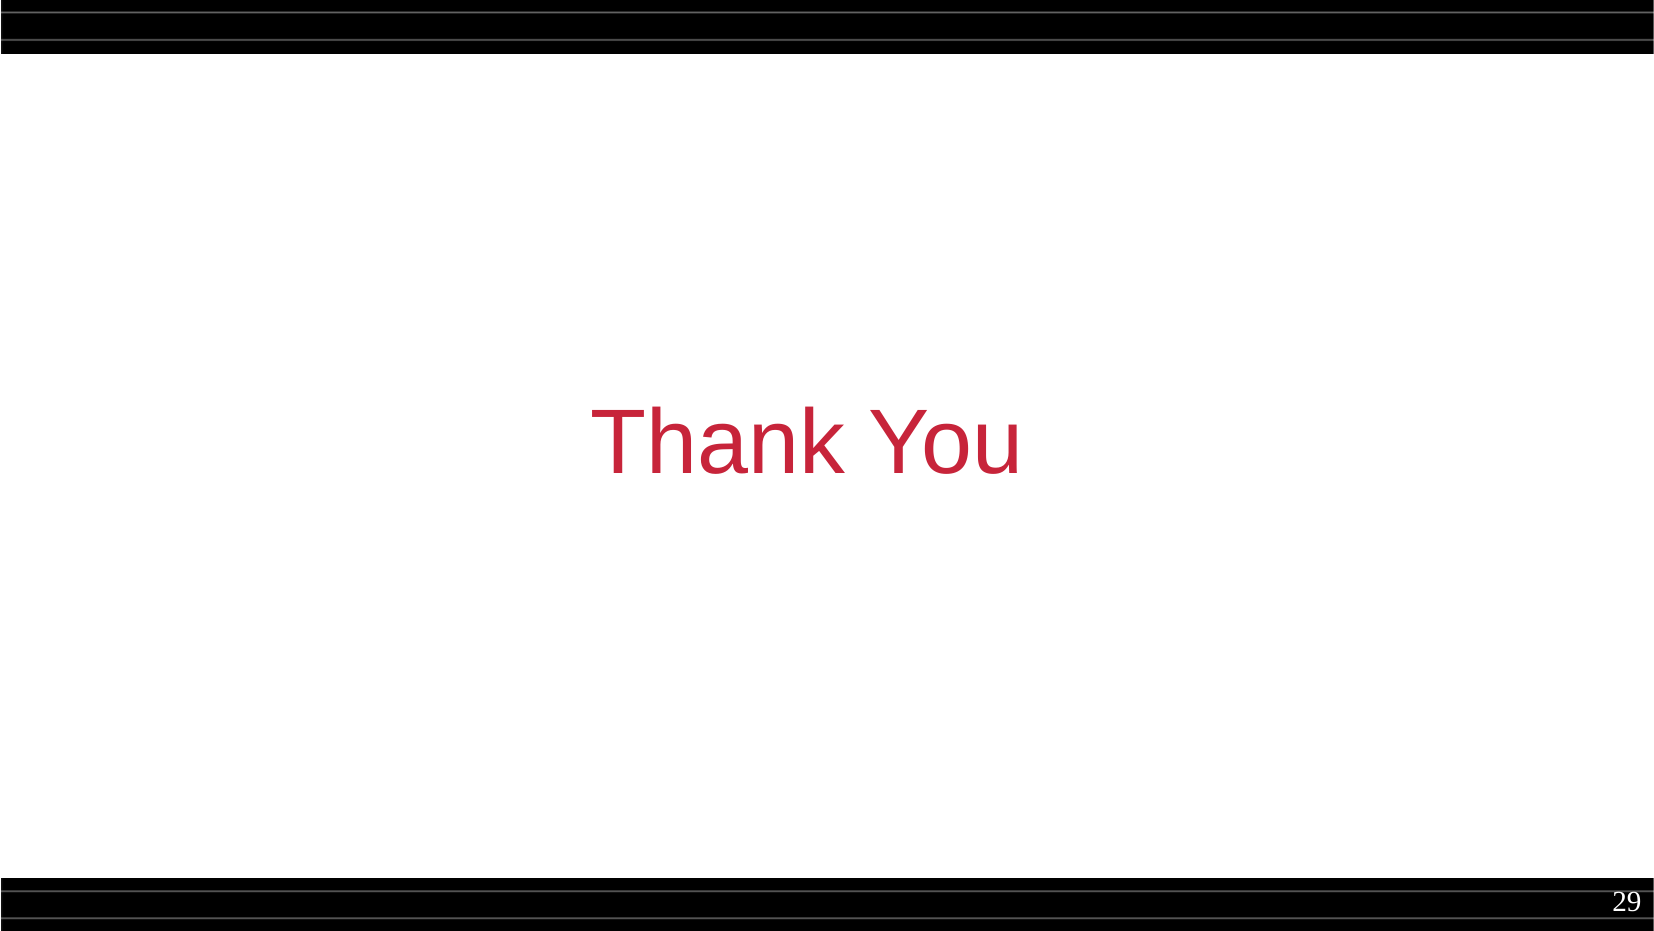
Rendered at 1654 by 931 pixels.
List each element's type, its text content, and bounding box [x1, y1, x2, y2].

title Thank You [590, 364, 1654, 520]
picture [1, 878, 1654, 931]
picture [1, 0, 1654, 54]
